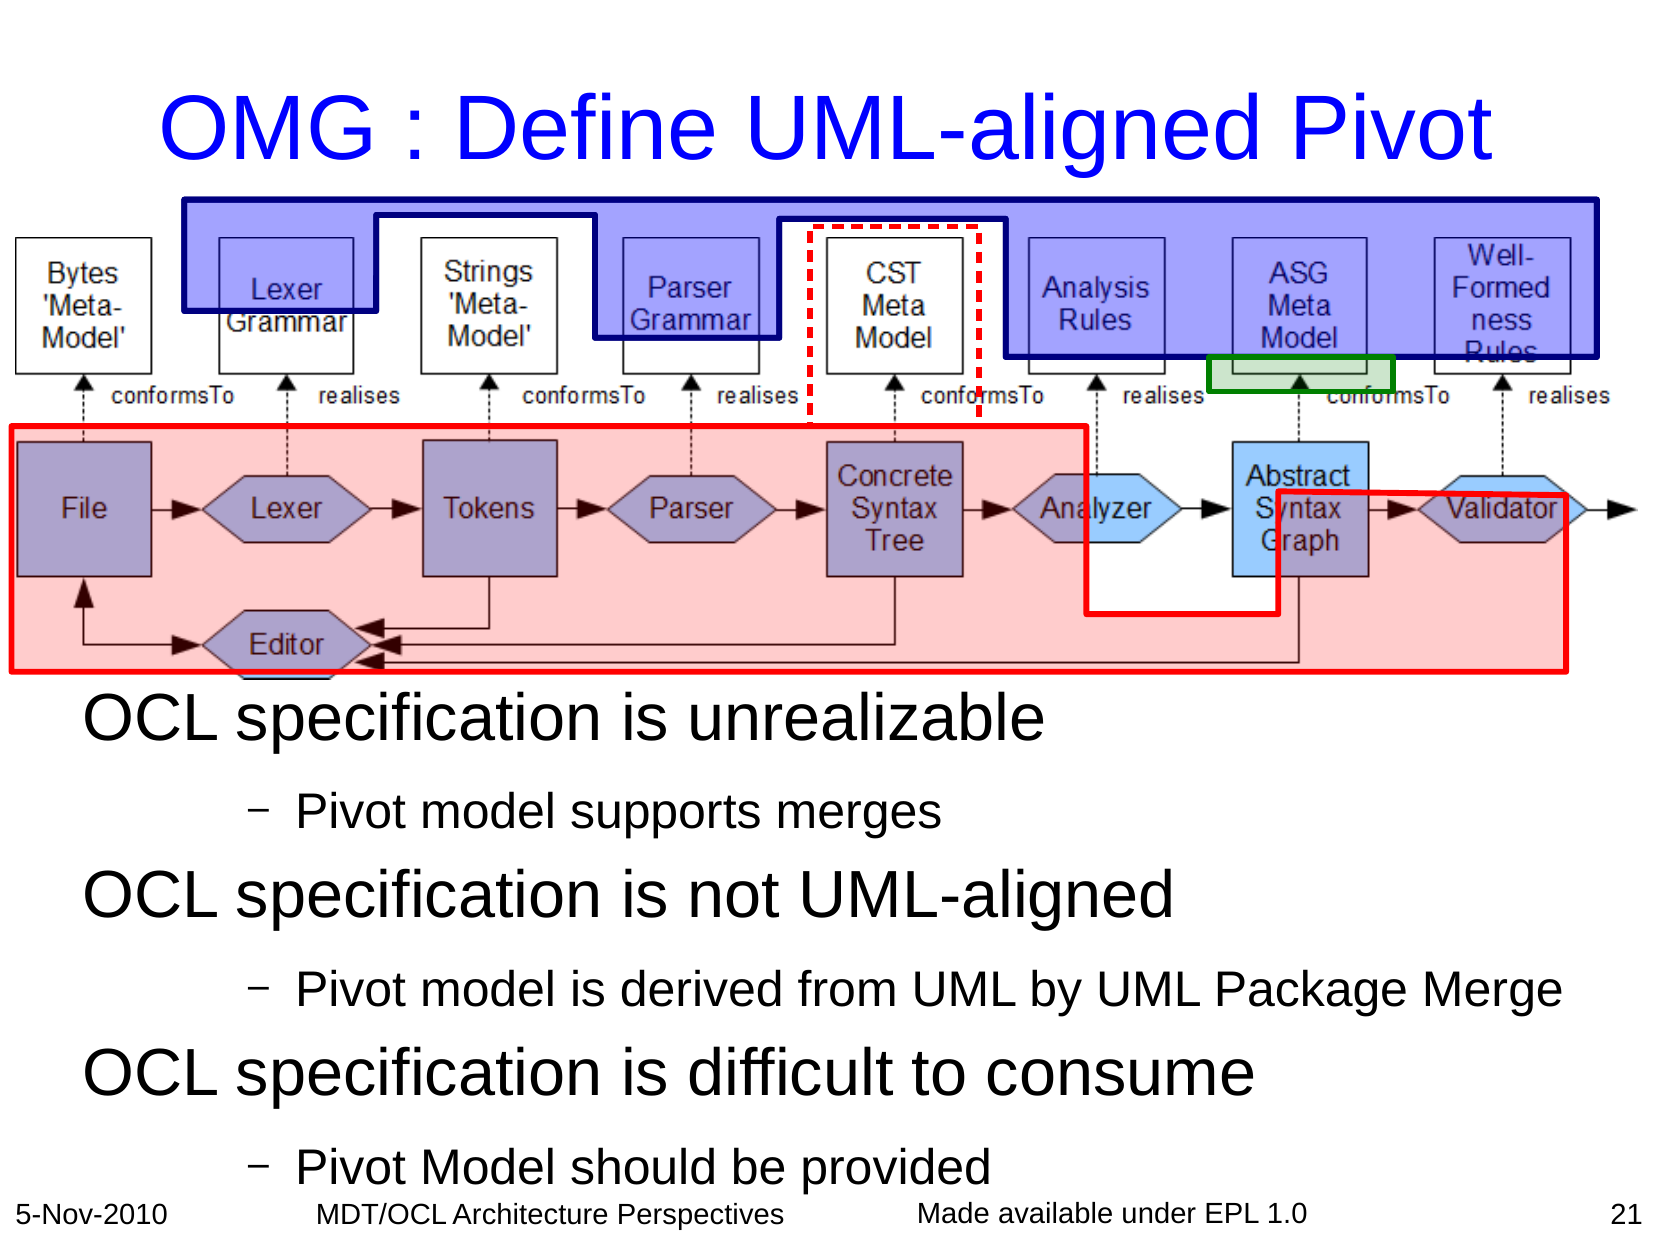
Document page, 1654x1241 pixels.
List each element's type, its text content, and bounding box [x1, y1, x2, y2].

picture [15, 237, 809, 426]
title OMG : Define UML-aligned Pivot [82, 56, 1571, 200]
list OCL specification is unrealizable Pivot model supports merges OCL specification is not UML-aligned Pivot model is derived from UML by UML Package Merge OCL specification is difficult to consume Pivot Model should be provided [82, 679, 1571, 1226]
picture [15, 237, 1638, 680]
text_box [184, 199, 1597, 392]
text_box [11, 226, 1567, 672]
